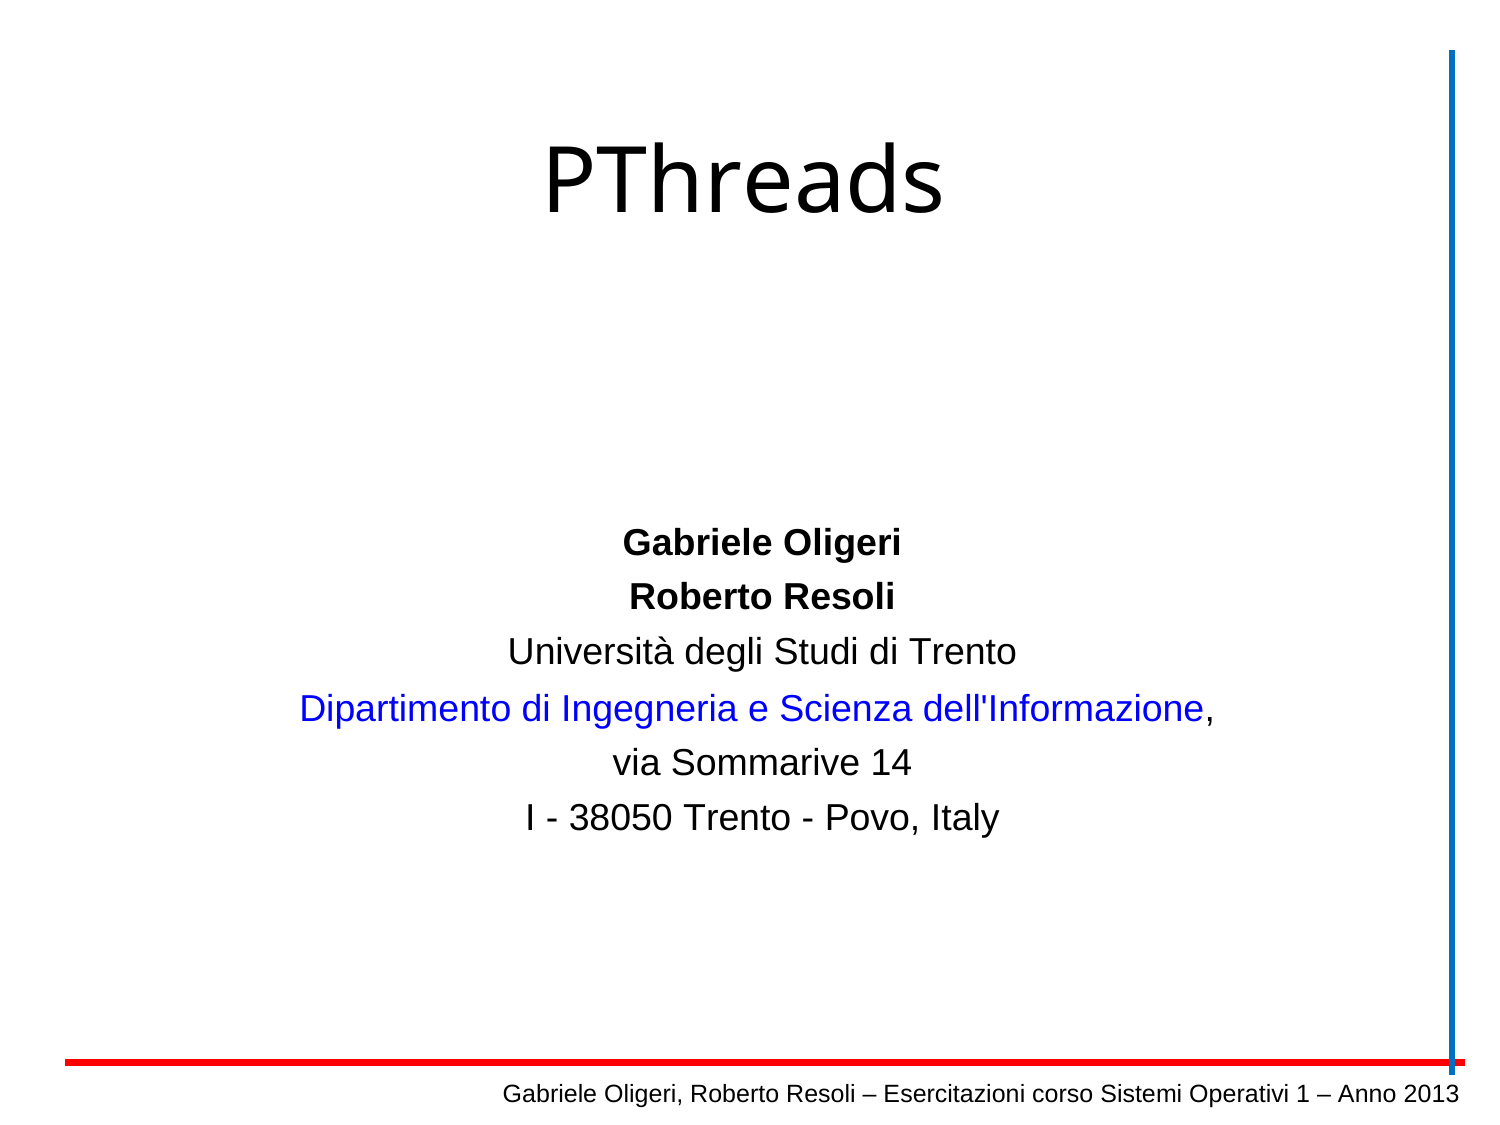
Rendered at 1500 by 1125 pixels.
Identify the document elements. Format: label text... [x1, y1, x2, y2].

title PThreads [75, 112, 1413, 239]
text_box Gabriele Oligeri Roberto Resoli Università degli Studi di Trento Dipartimento di Ingegneria e Scienza dell'Informazione, via Sommarive 14 I - 38050 Trento - Povo, Italy [225, 507, 1300, 863]
